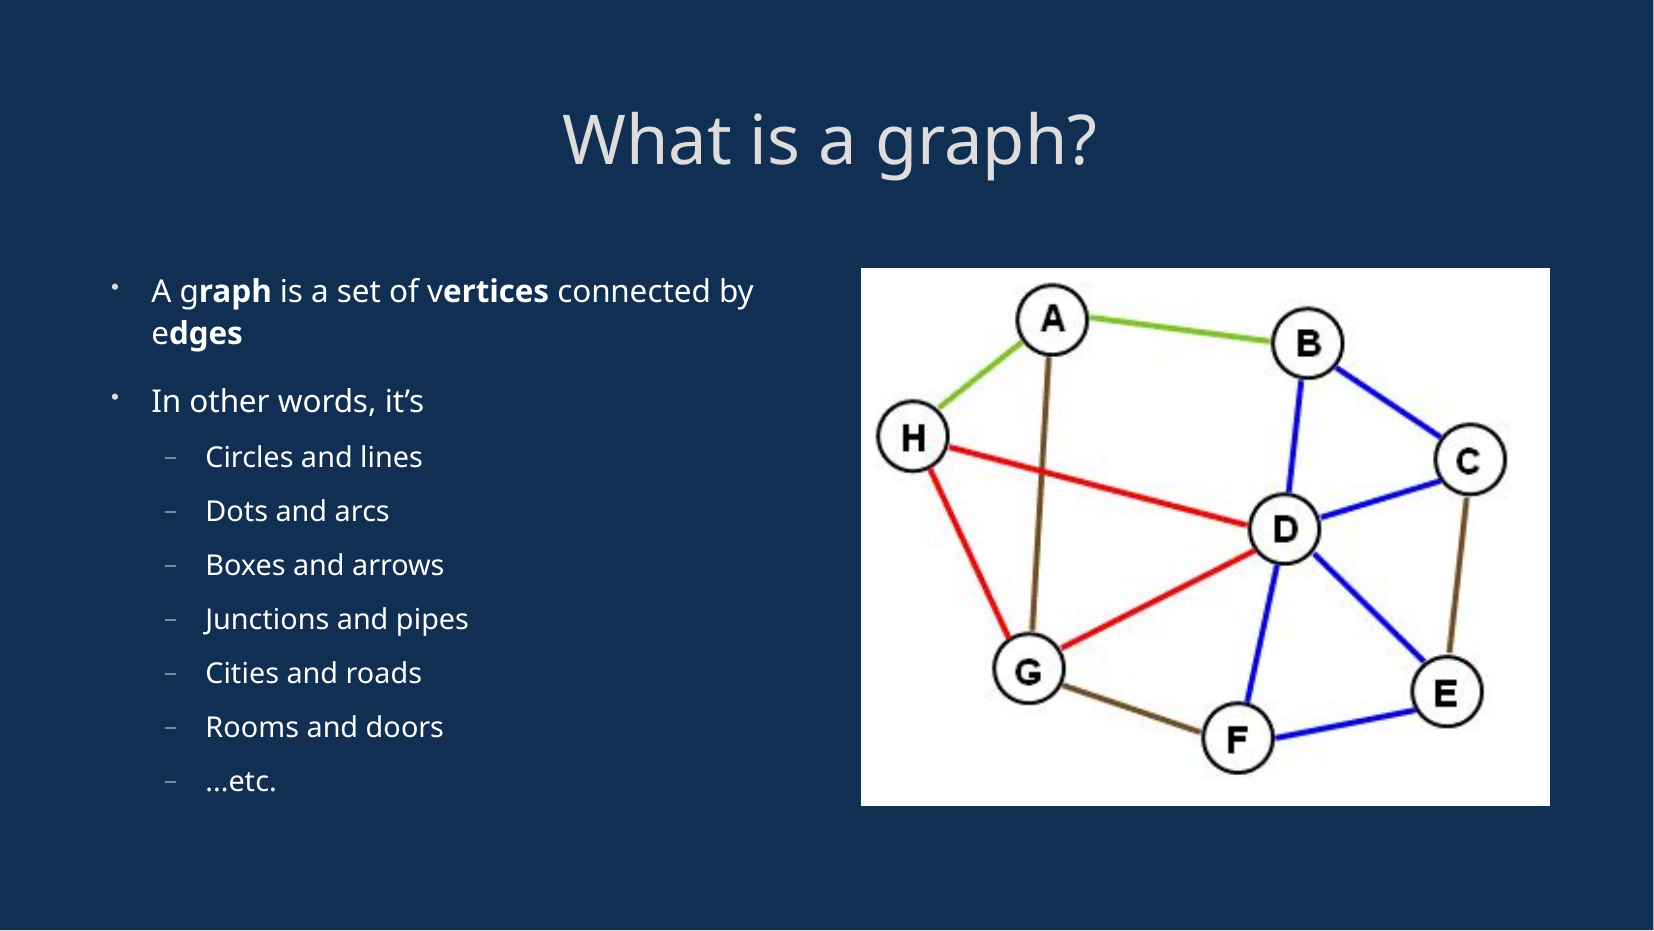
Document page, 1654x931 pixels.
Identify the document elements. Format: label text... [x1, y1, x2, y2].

list A graph is a set of vertices connected by edges In other words, it’s Circles and lines Dots and arcs Boxes and arrows Junctions and pipes Cities and roads Rooms and doors ...etc. [97, 268, 813, 806]
title What is a graph? [97, 56, 1563, 220]
picture [861, 268, 1550, 806]
